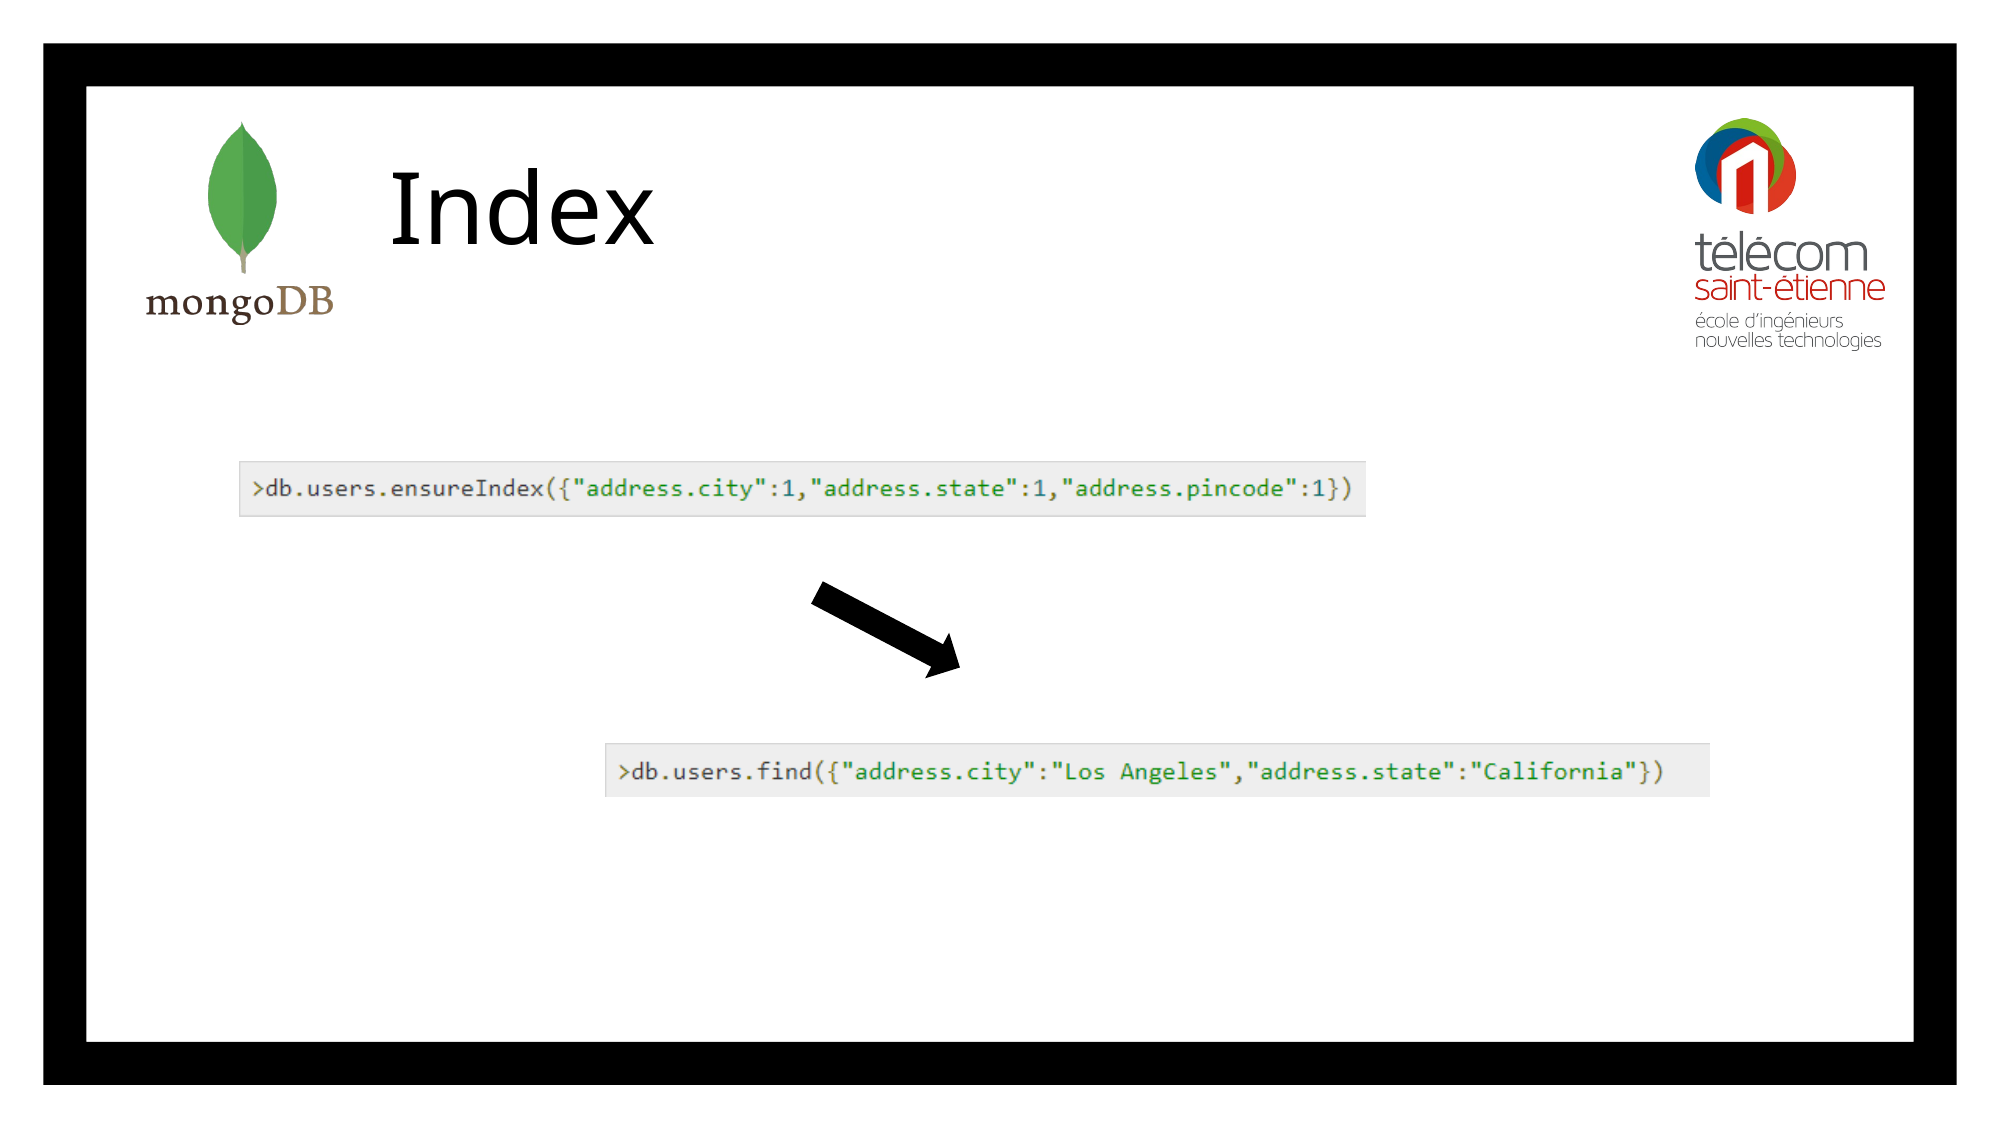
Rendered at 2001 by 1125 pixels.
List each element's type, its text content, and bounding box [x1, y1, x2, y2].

picture [145, 121, 333, 325]
picture [1695, 118, 1885, 351]
picture [605, 743, 1710, 797]
picture [239, 461, 1366, 517]
text_box [812, 582, 959, 677]
title Index [369, 138, 1849, 304]
picture [1715, 134, 1730, 138]
